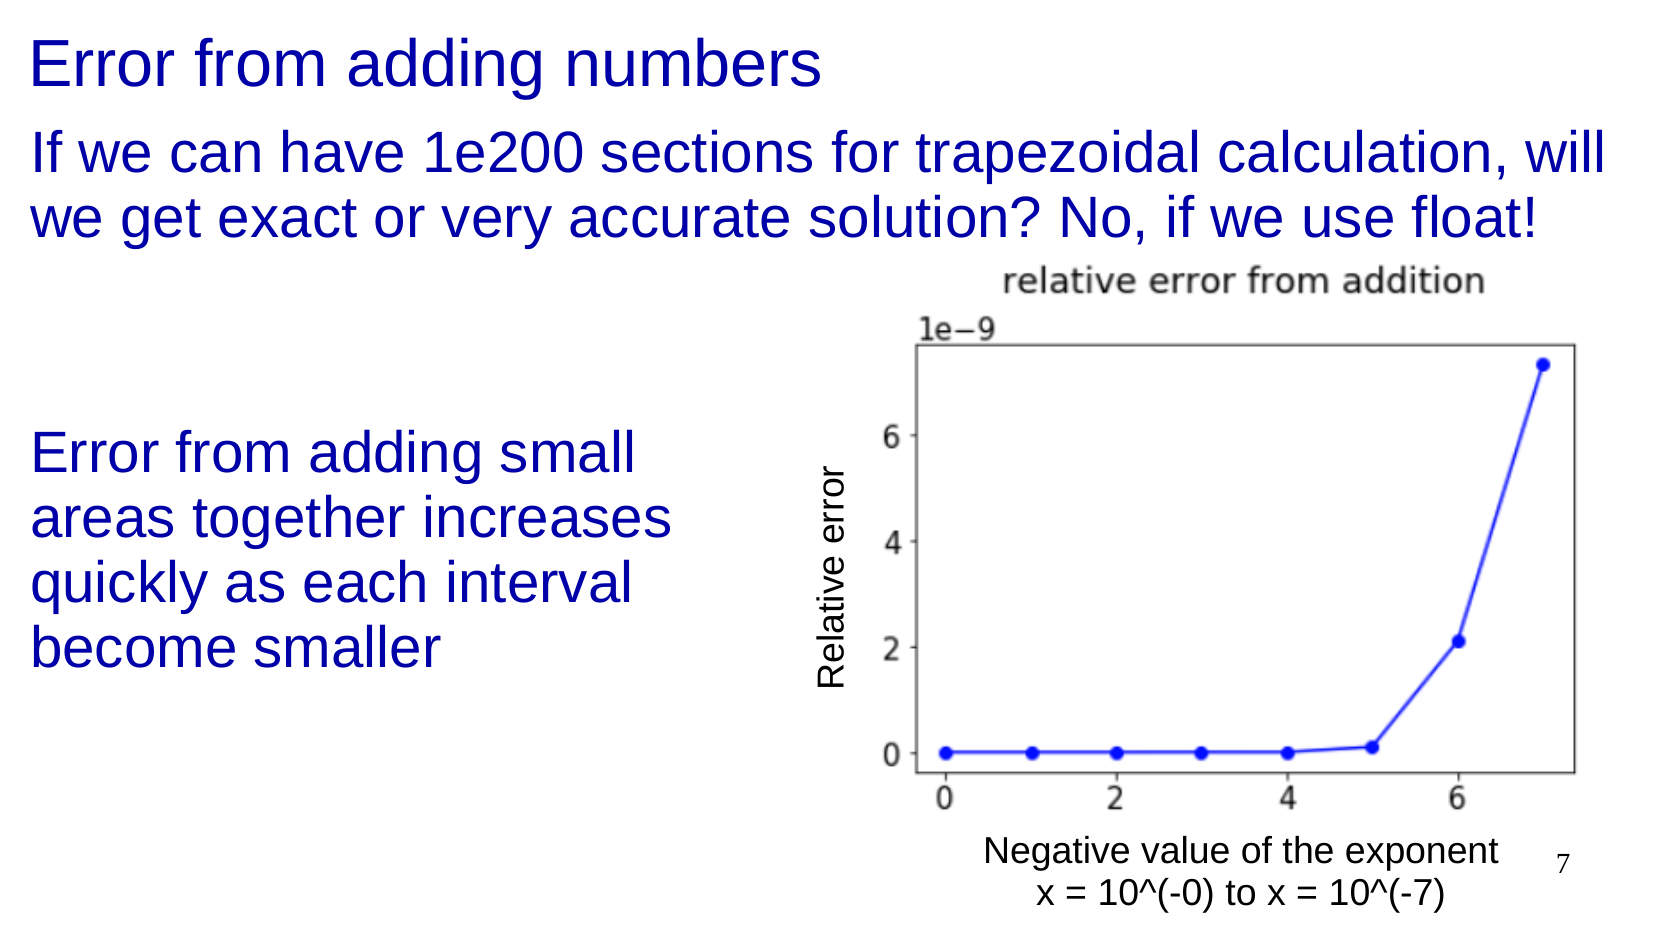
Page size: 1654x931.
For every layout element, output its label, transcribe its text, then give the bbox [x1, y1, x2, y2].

text_box Negative value of the exponent x = 10^(-0) to x = 10^(-7) [963, 821, 1519, 920]
text_box Relative error [802, 435, 859, 706]
title Error from adding numbers [28, 21, 1626, 106]
list Error from adding small areas together increases quickly as each interval become smaller [30, 420, 751, 841]
picture [858, 254, 1590, 822]
list If we can have 1e200 sections for trapezoidal calculation, will we get exact or very accurate solution? No, if we use float! [30, 120, 1645, 916]
